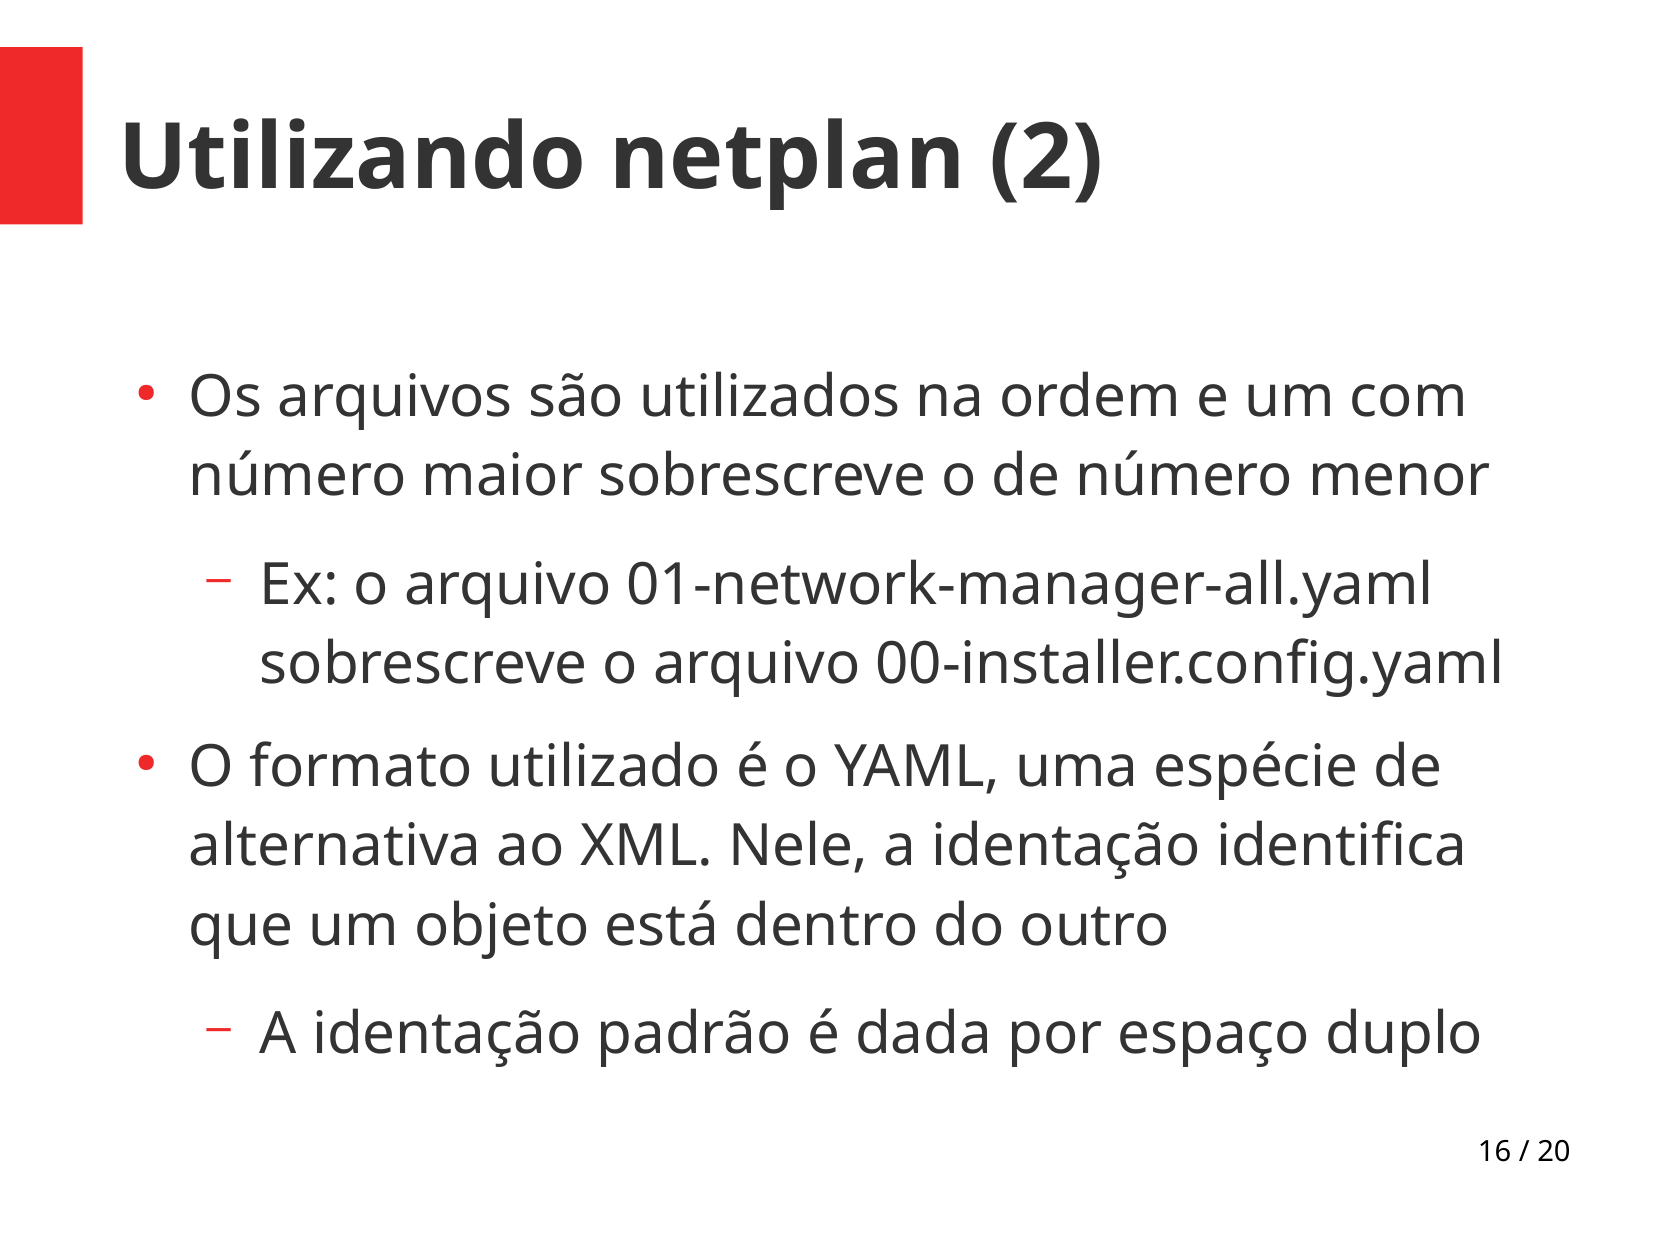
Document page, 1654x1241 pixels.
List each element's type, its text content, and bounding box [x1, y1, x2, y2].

title Utilizando netplan (2) [118, 49, 1571, 257]
list Os arquivos são utilizados na ordem e um com número maior sobrescreve o de número menor Ex: o arquivo 01-network-manager-all.yaml sobrescreve o arquivo 00-installer.config.yaml O formato utilizado é o YAML, uma espécie de alternativa ao XML. Nele, a identação identifica que um objeto está dentro do outro A identação padrão é dada por espaço duplo [118, 354, 1536, 1074]
